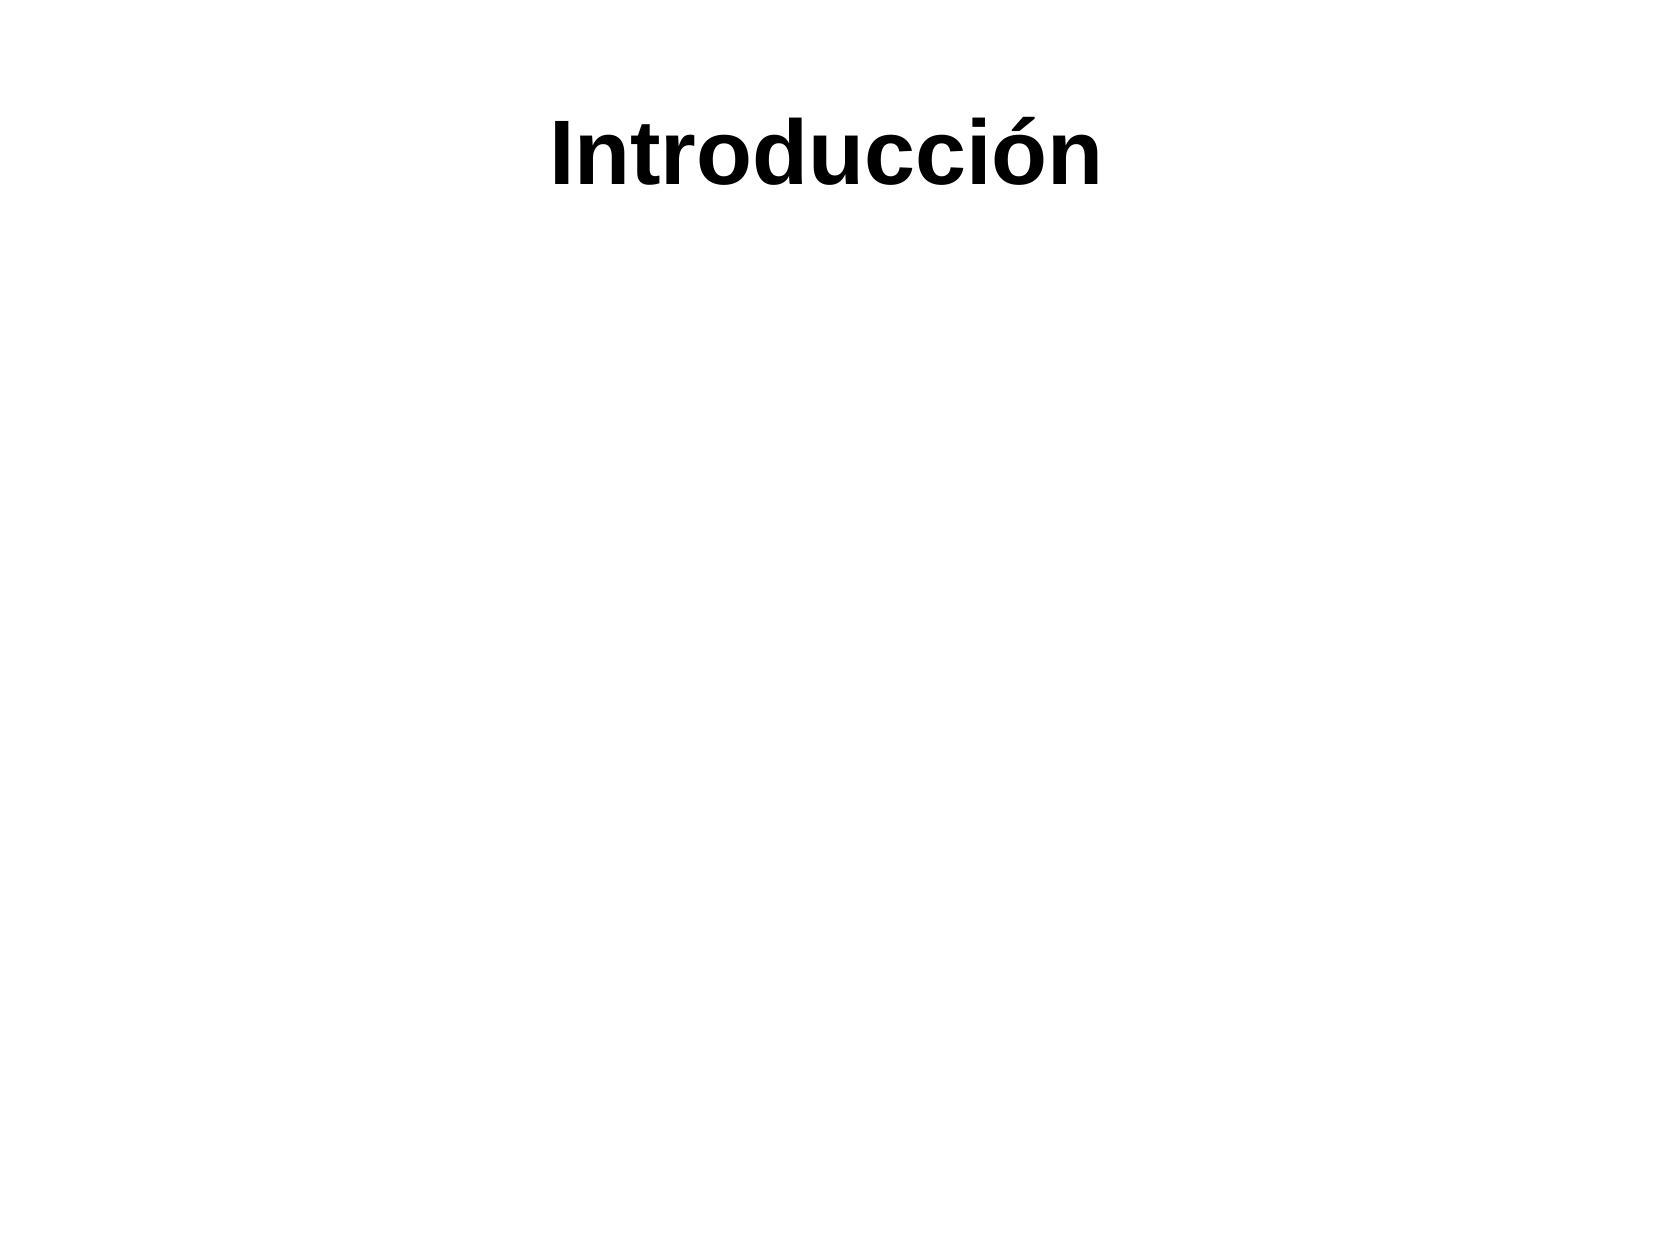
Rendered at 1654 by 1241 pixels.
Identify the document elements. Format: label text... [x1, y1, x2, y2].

title Introducción [82, 49, 1571, 257]
